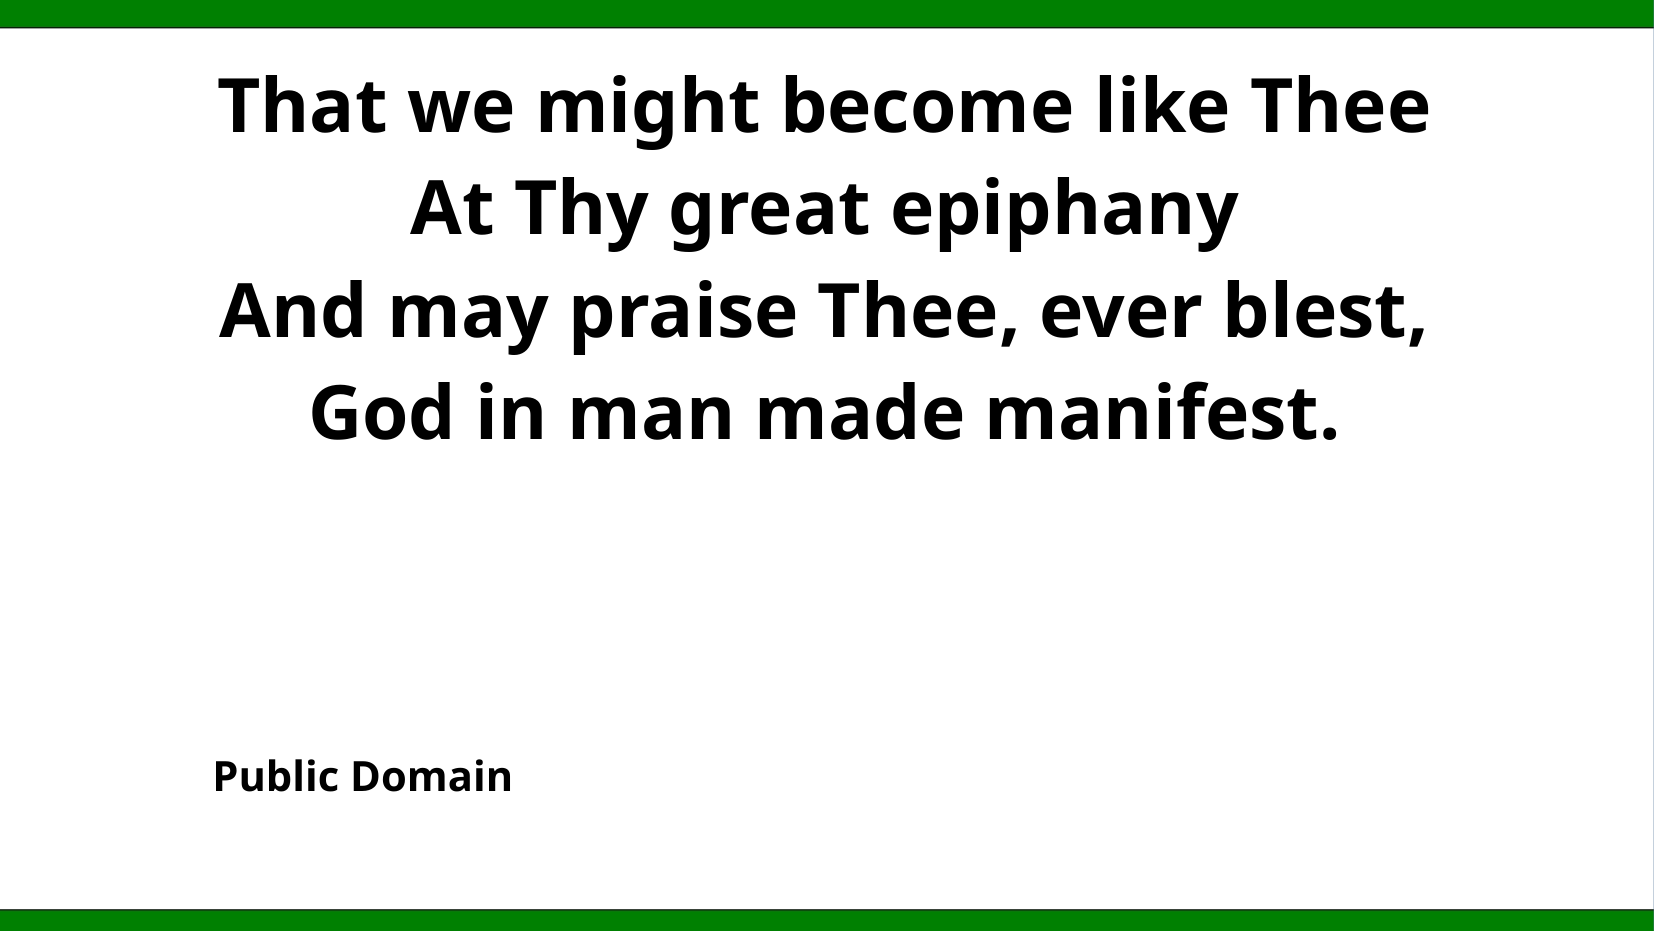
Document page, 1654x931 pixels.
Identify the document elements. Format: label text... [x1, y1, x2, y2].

text_box That we might become like Thee At Thy great epiphany And may praise Thee, ever blest, God in man made manifest. Public Domain [90, 45, 1561, 793]
picture [0, 0, 1654, 931]
